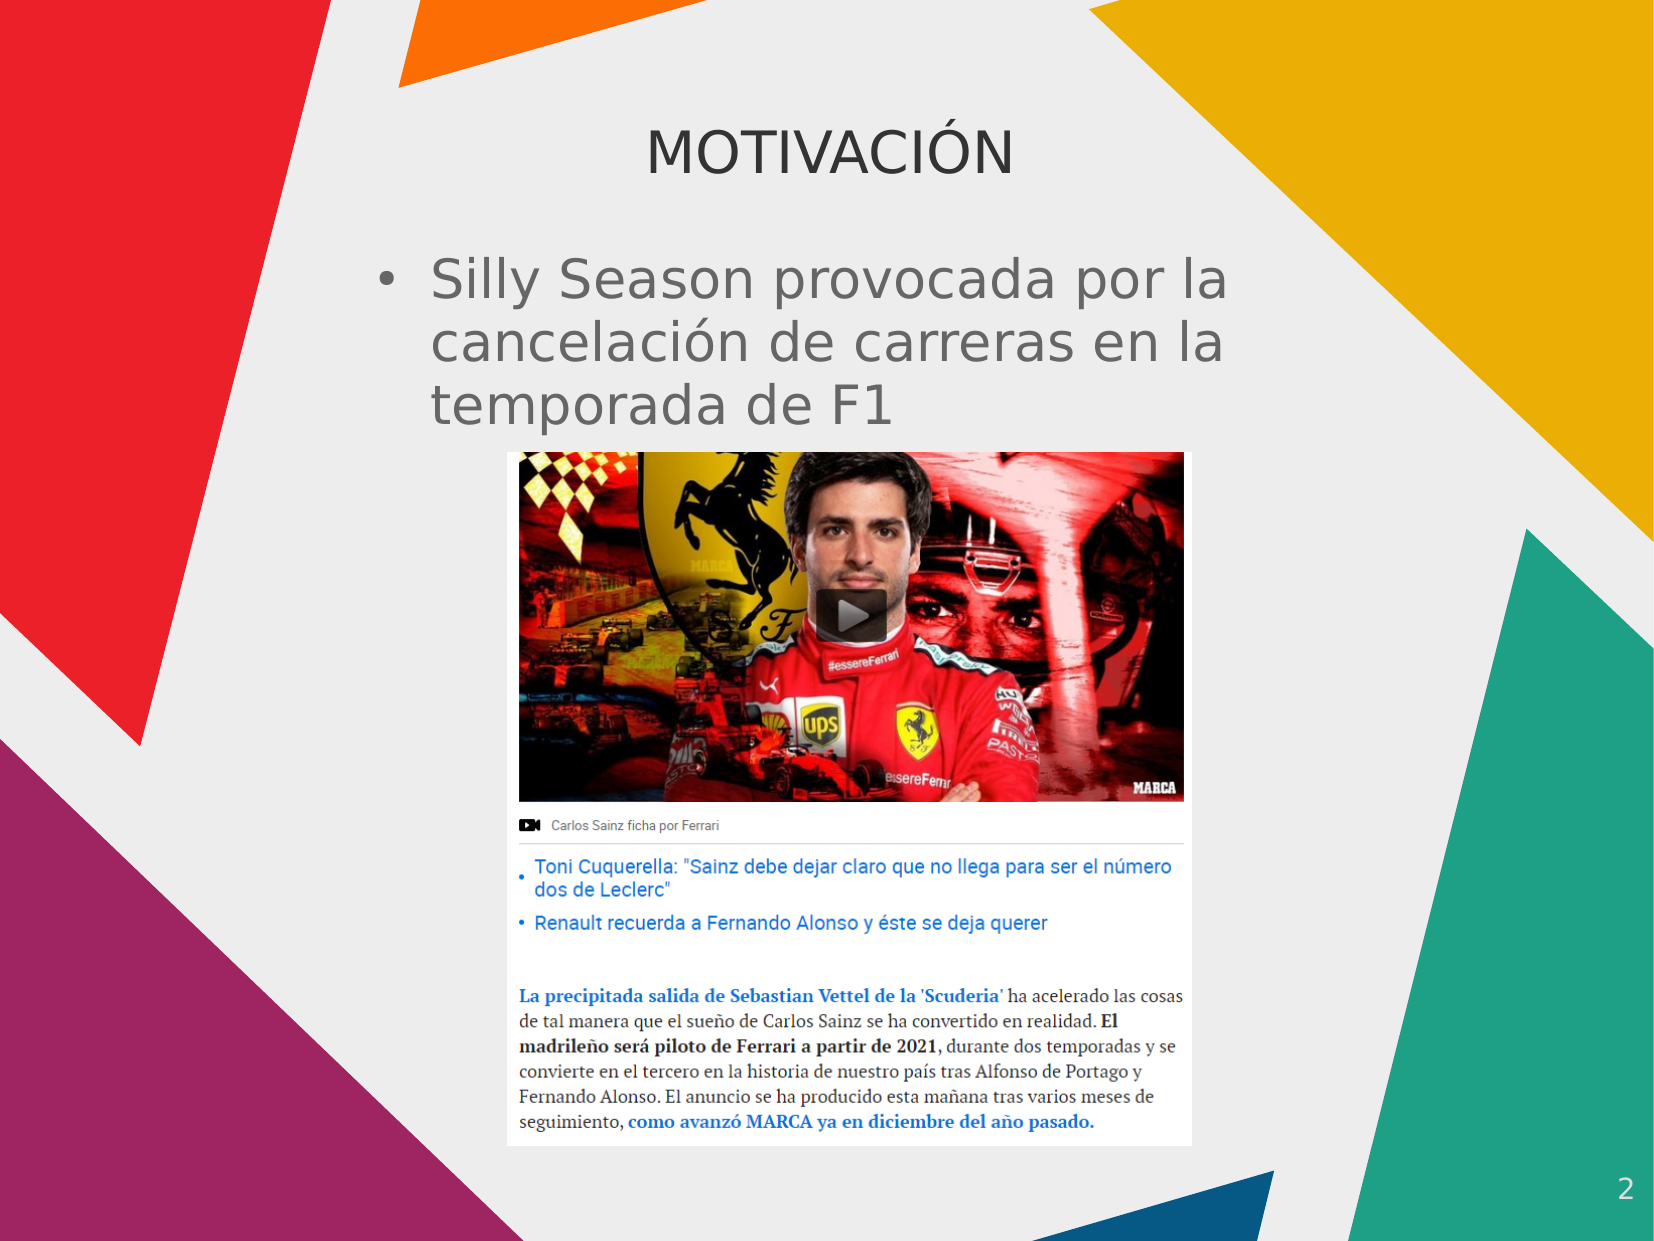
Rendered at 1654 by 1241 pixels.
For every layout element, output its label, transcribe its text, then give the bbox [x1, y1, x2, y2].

list Silly Season provocada por la cancelación de carreras en la temporada de F1 [359, 248, 1441, 1047]
picture [507, 452, 1192, 1146]
title MOTIVACIÓN [289, 49, 1372, 257]
